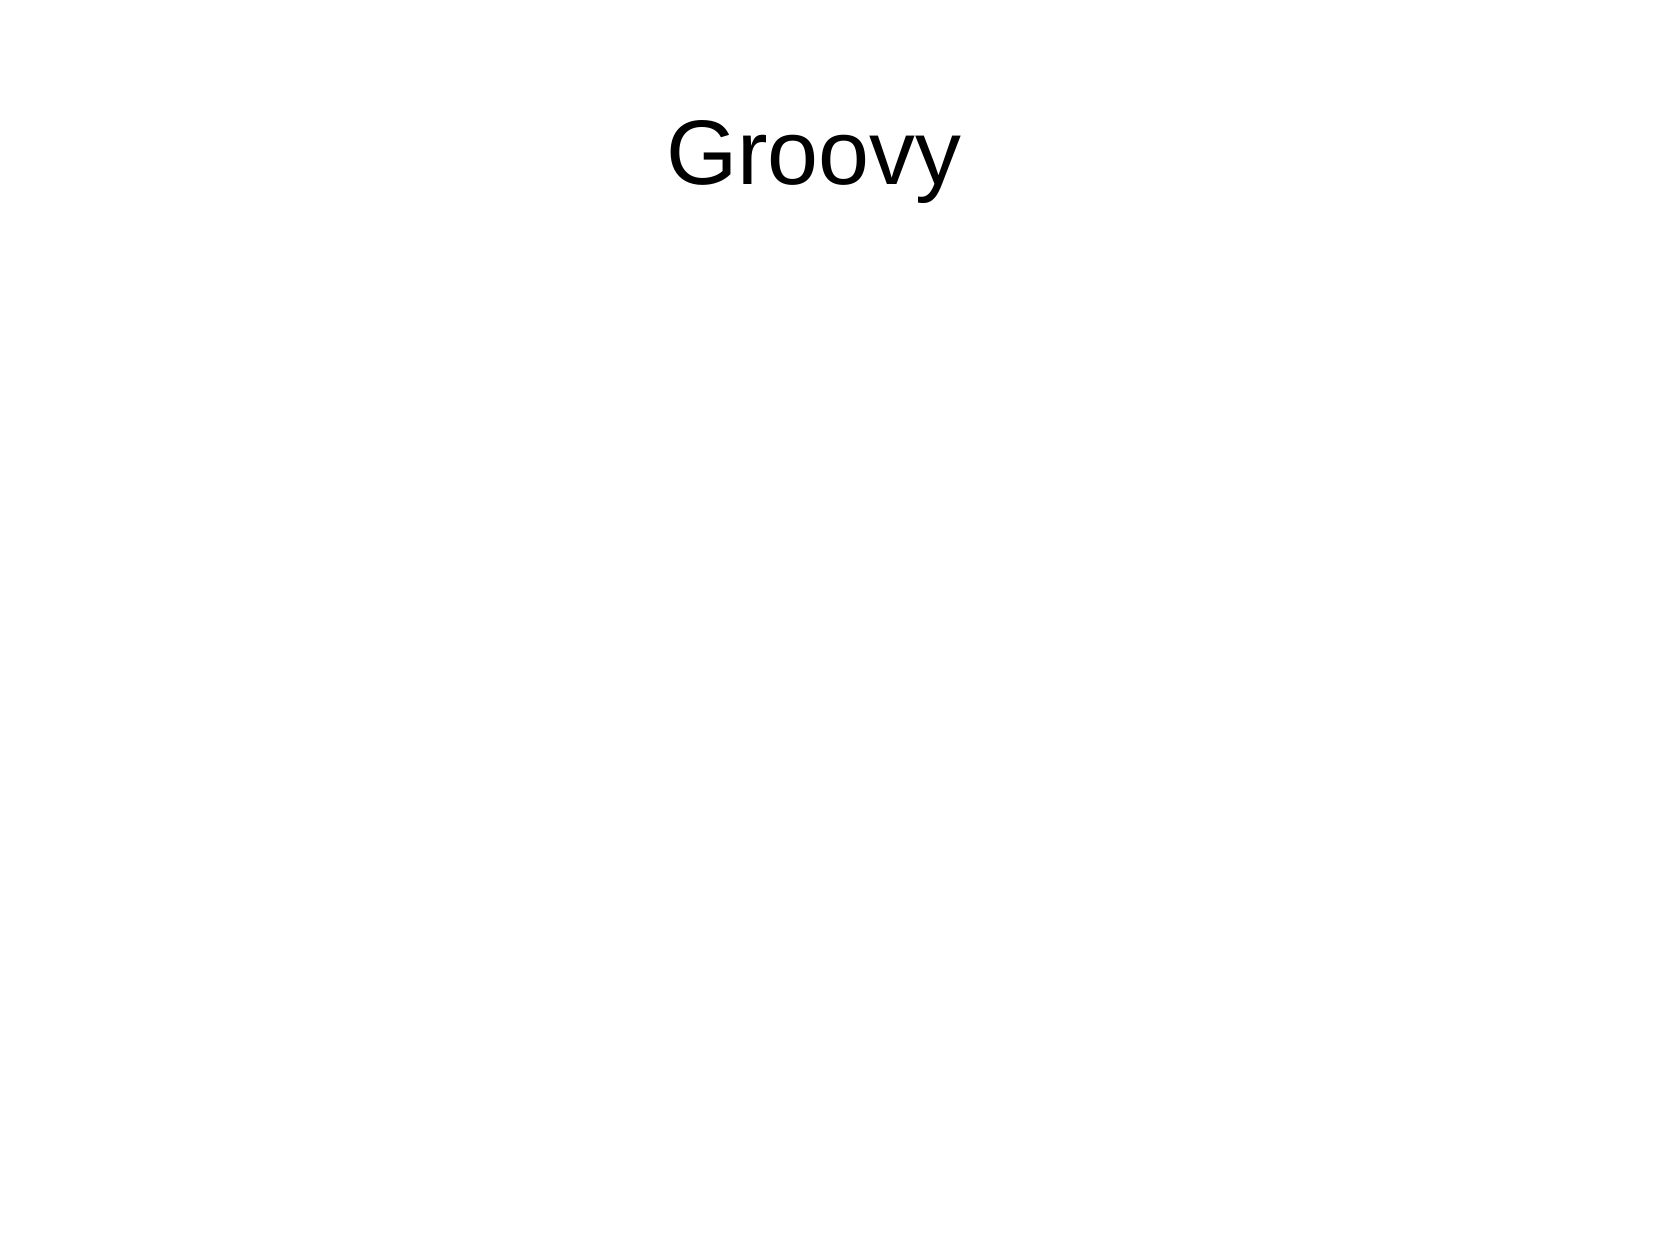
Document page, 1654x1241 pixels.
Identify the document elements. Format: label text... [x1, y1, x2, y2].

title Groovy [82, 49, 1571, 257]
